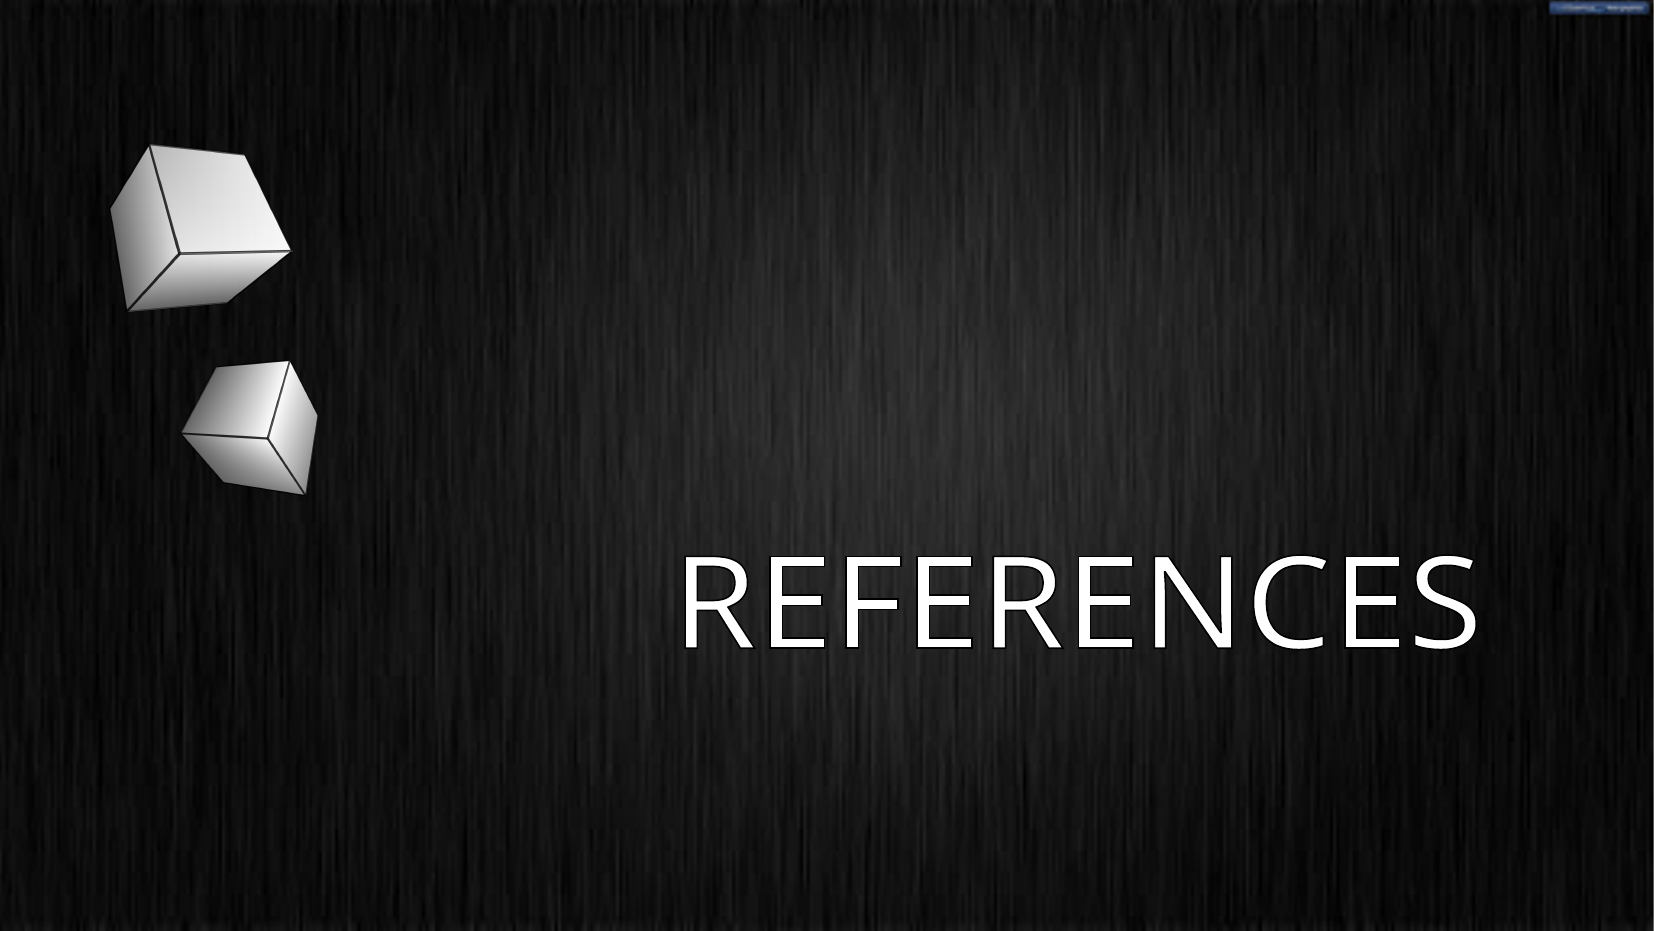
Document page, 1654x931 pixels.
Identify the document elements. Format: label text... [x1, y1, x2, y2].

text_box REFERENCES [770, 556, 825, 649]
text_box REFERENCES [685, 556, 755, 649]
text_box REFERENCES [1344, 556, 1400, 649]
text_box REFERENCES [917, 556, 972, 649]
picture [0, 0, 1654, 931]
text_box REFERENCES [1253, 555, 1328, 650]
text_box REFERENCES [1078, 556, 1133, 649]
text_box REFERENCES [846, 556, 901, 649]
text_box REFERENCES [1414, 555, 1477, 650]
text_box REFERENCES [1154, 556, 1232, 649]
text_box REFERENCES [993, 556, 1063, 649]
